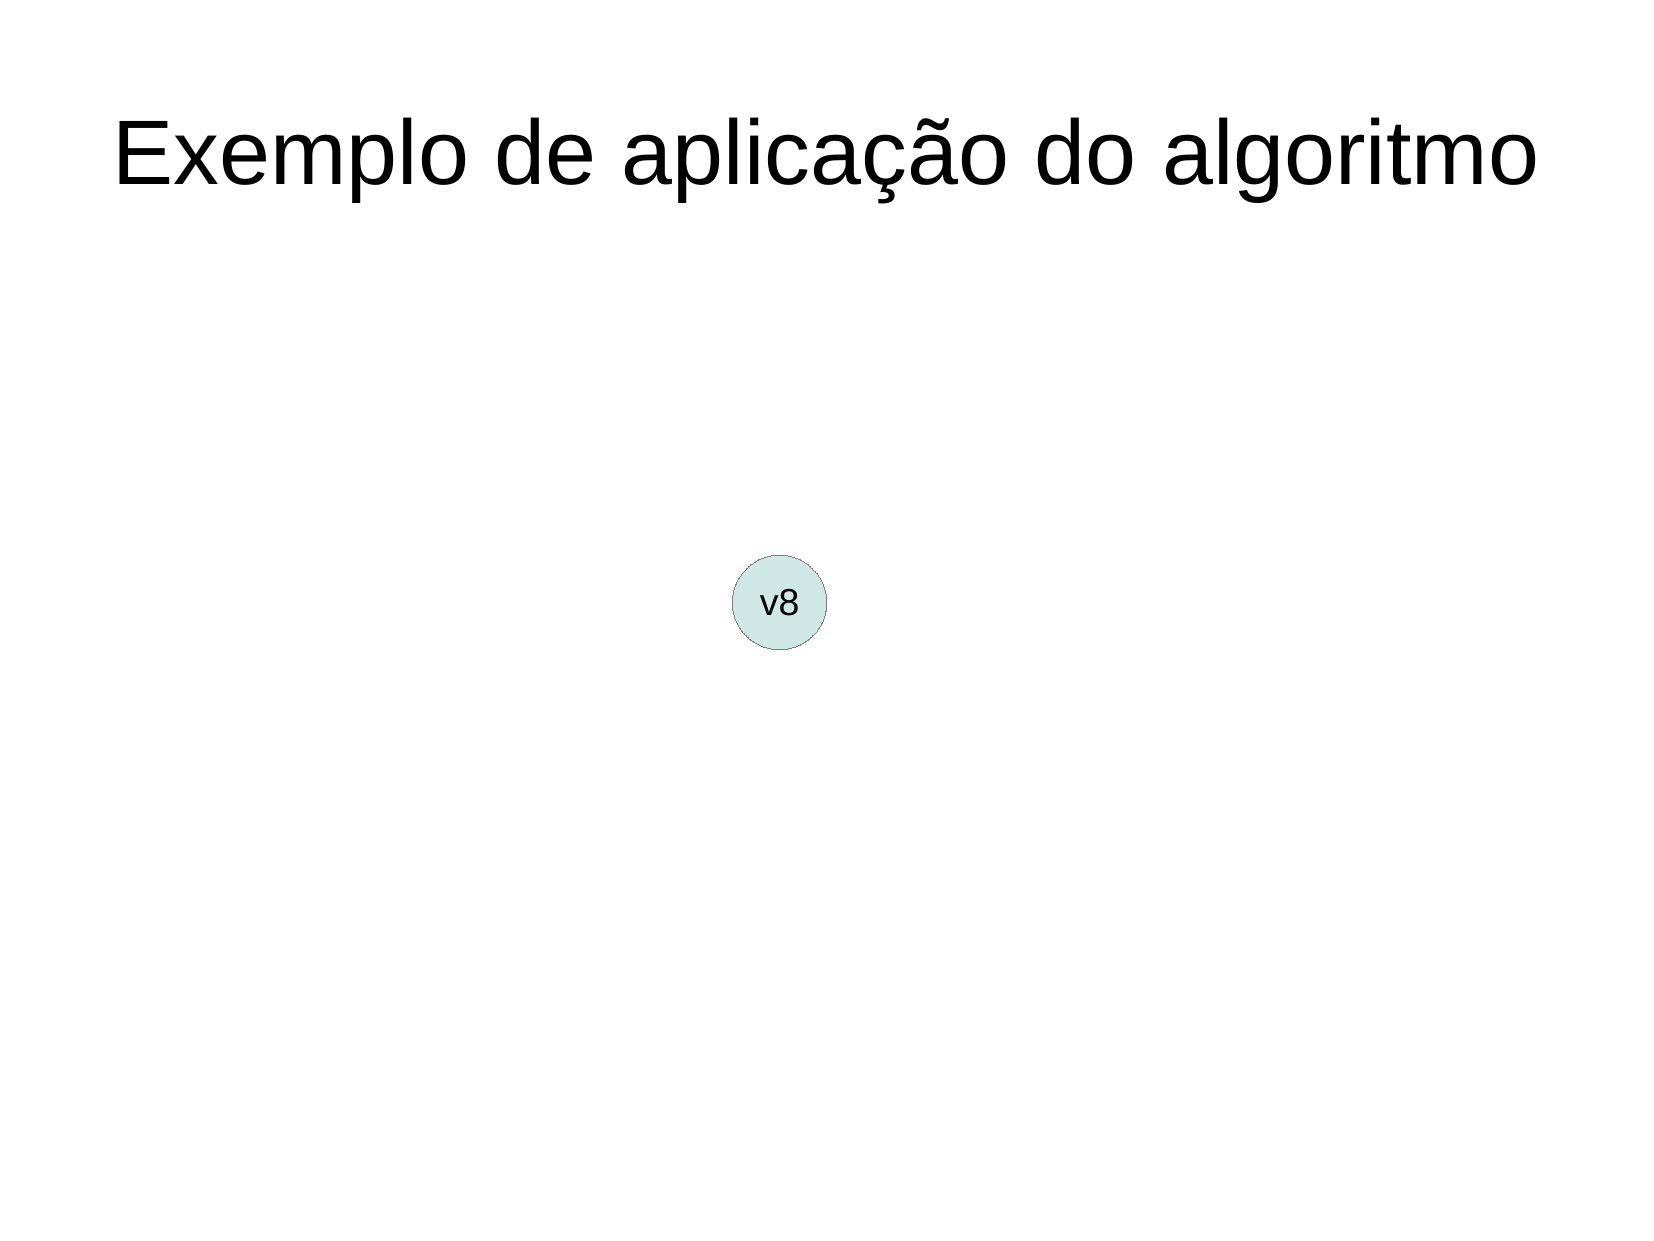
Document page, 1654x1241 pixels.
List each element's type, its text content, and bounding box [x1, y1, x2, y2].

title Exemplo de aplicação do algoritmo [82, 49, 1571, 257]
text_box v8 [732, 555, 827, 650]
